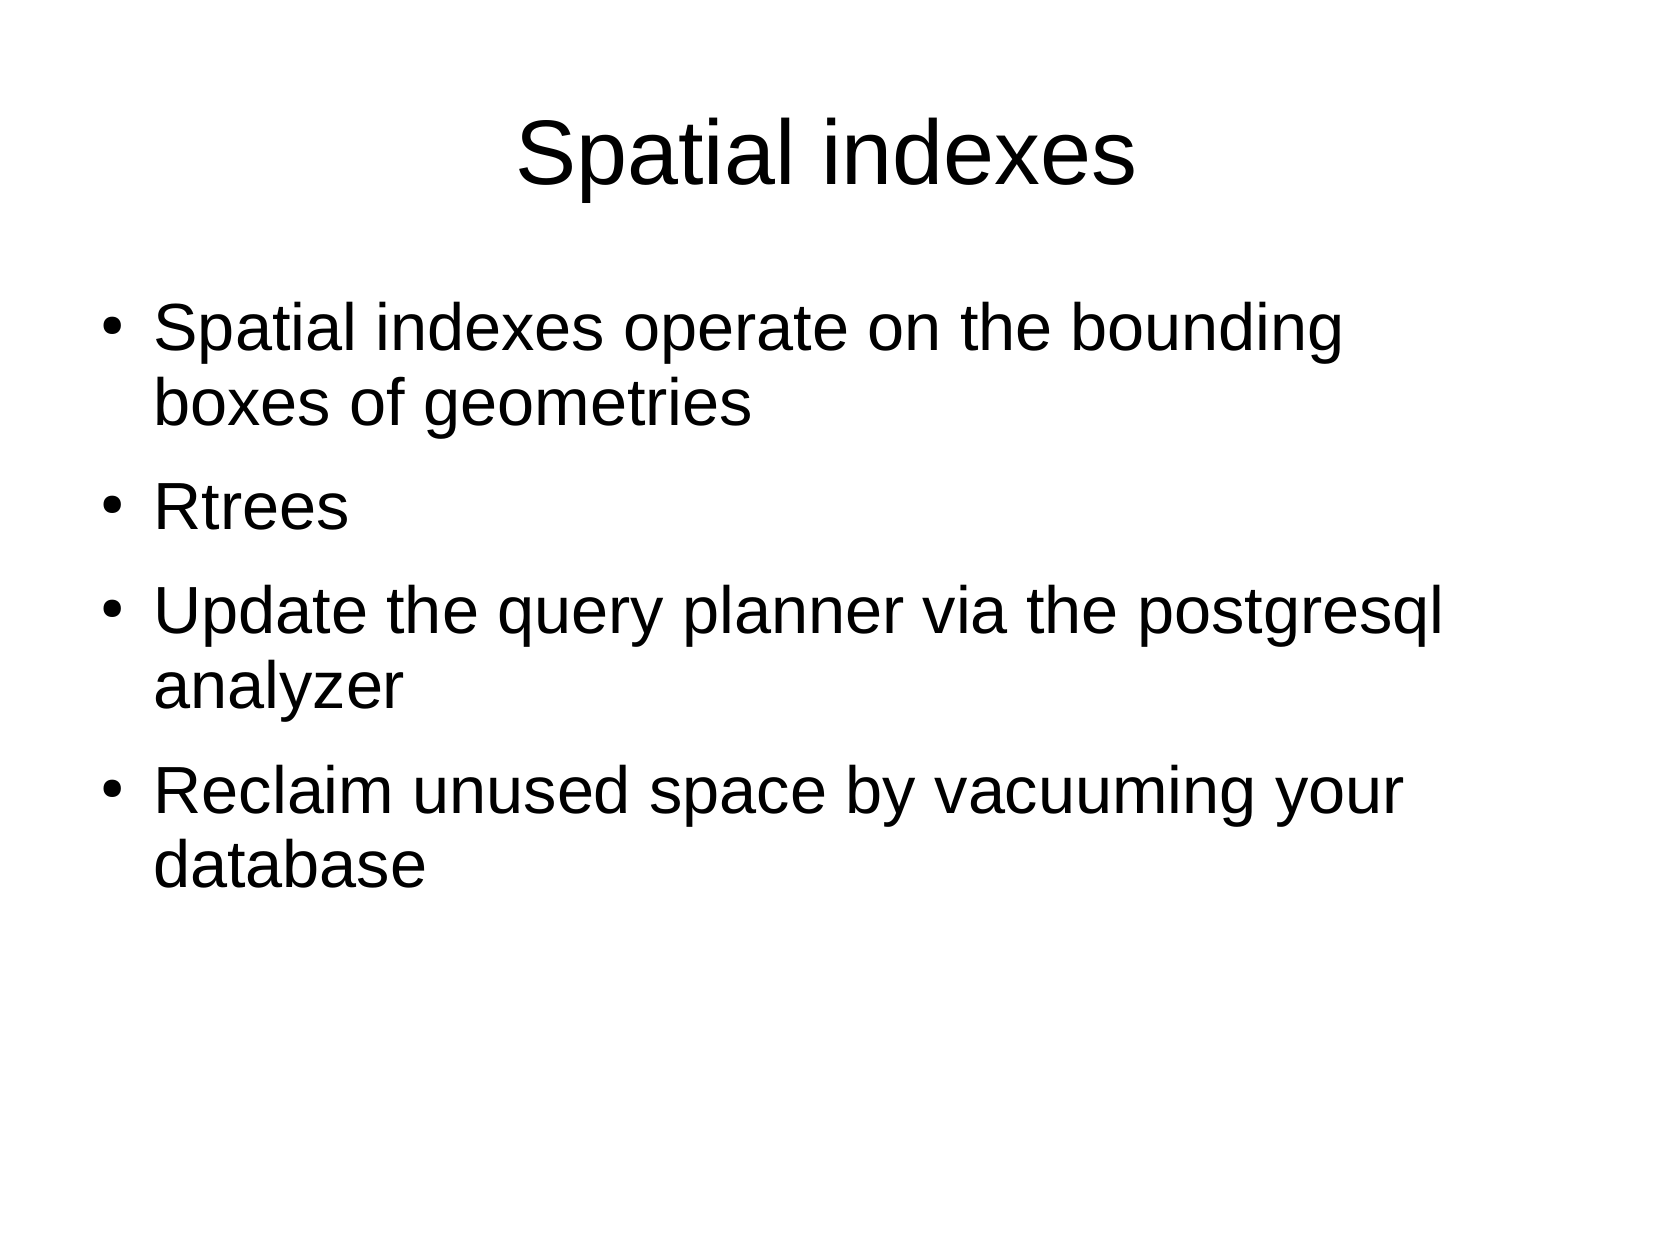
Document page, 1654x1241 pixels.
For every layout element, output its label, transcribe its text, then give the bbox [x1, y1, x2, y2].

list Spatial indexes operate on the bounding boxes of geometries Rtrees Update the query planner via the postgresql analyzer Reclaim unused space by vacuuming your database [82, 290, 1538, 1010]
title Spatial indexes [82, 49, 1571, 257]
